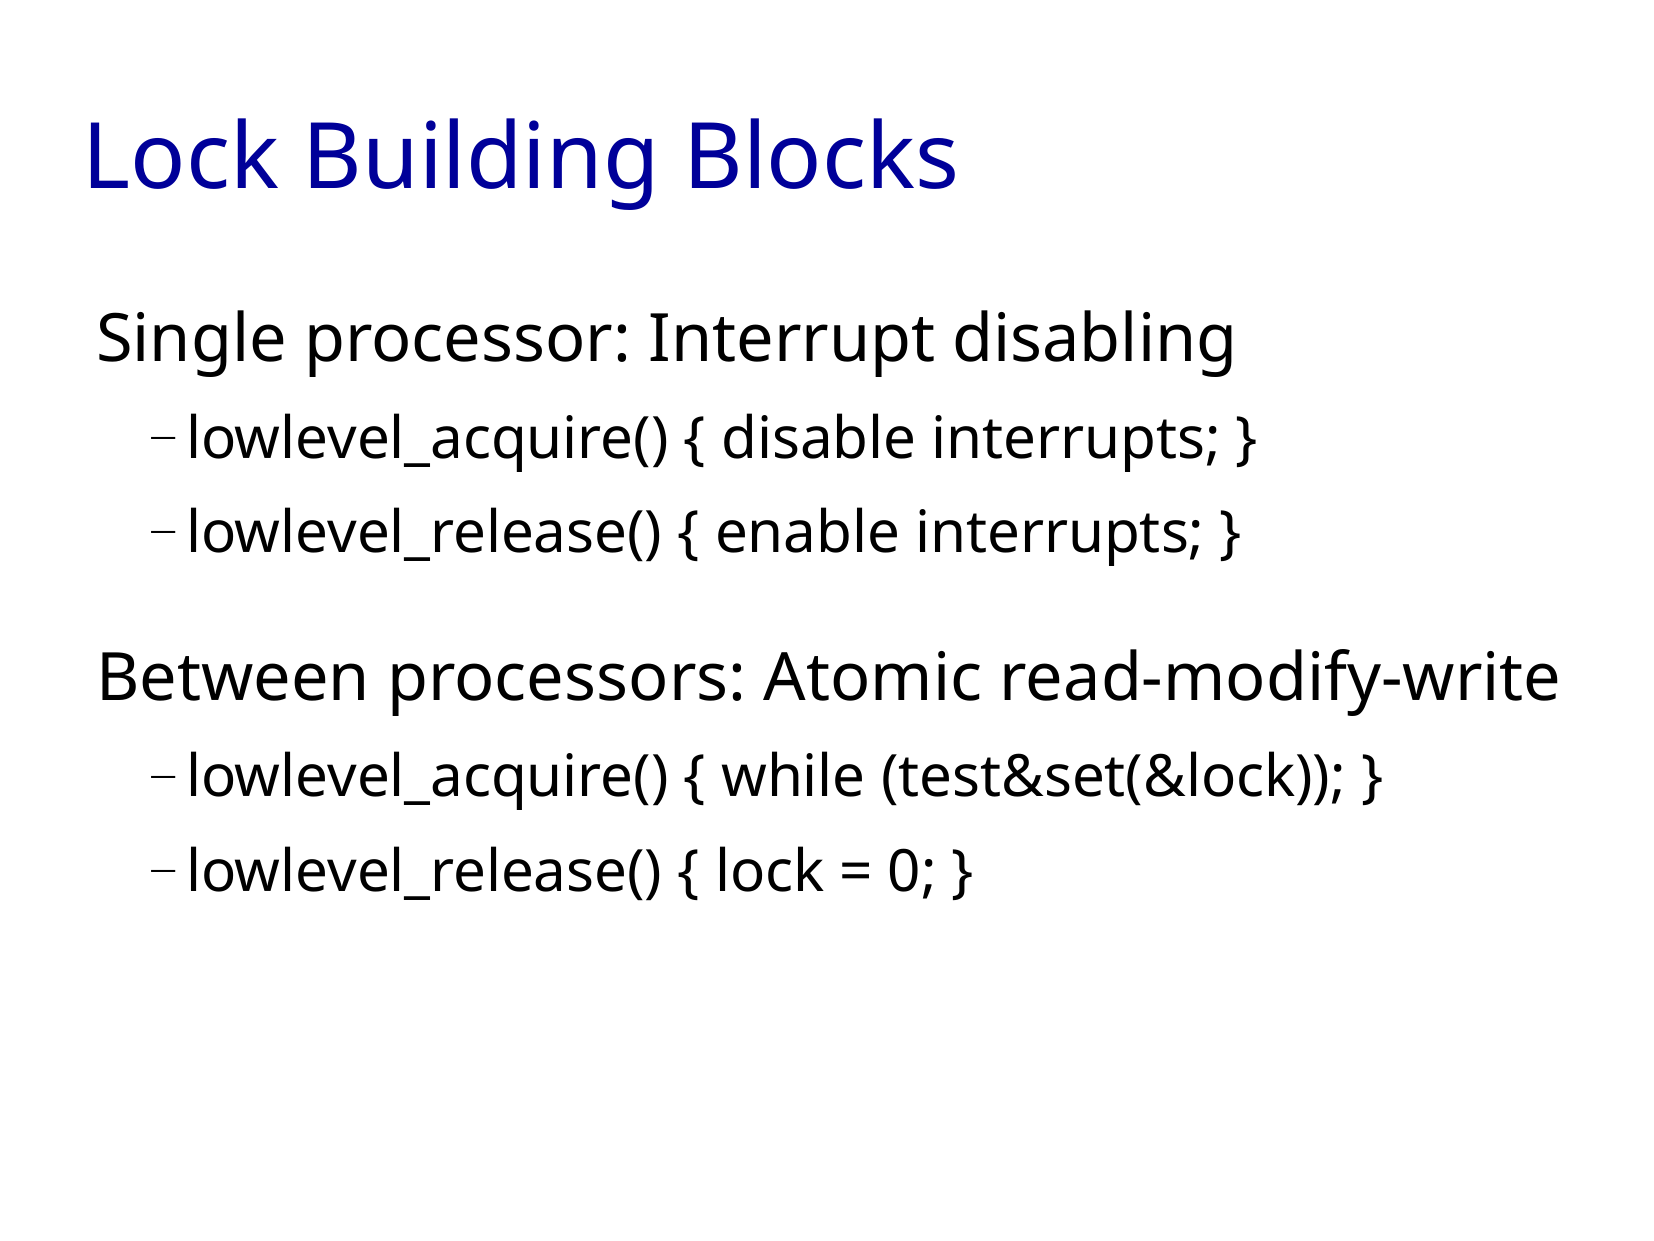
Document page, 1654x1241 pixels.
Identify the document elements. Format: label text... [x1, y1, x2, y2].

list Single processor: Interrupt disabling lowlevel_acquire() { disable interrupts; } lowlevel_release() { enable interrupts; } Between processors: Atomic read-modify-write lowlevel_acquire() { while (test&set(&lock)); } lowlevel_release() { lock = 0; } [60, 290, 1571, 1096]
title Lock Building Blocks [82, 49, 1571, 257]
